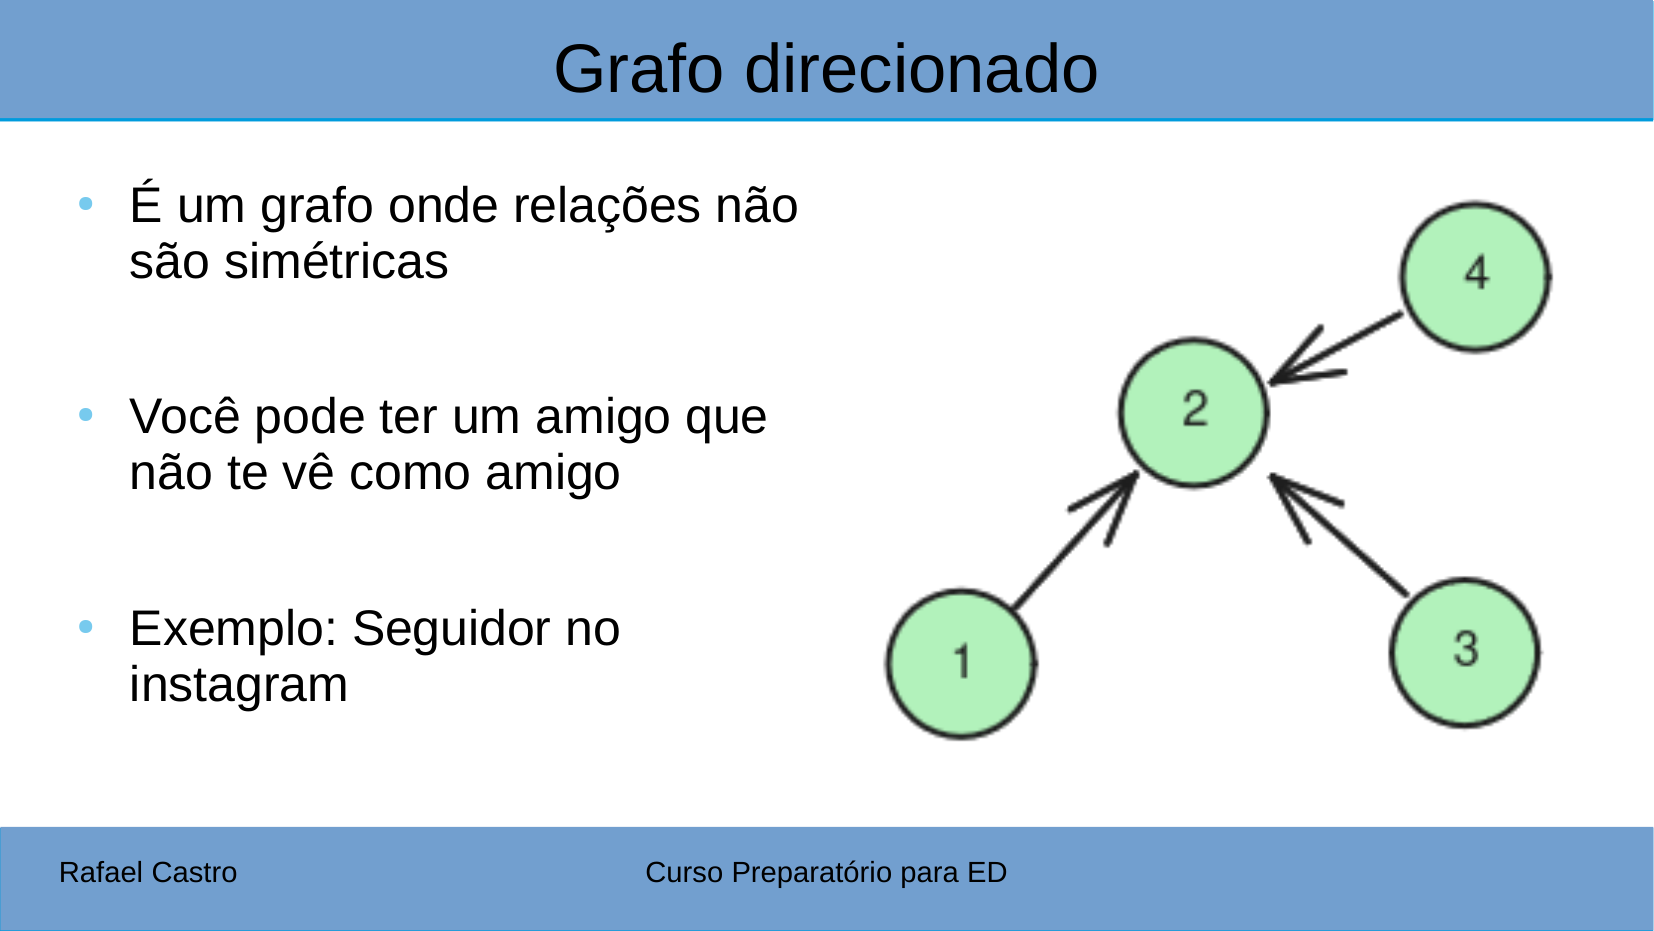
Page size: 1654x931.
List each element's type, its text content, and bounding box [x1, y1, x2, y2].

picture [861, 177, 1580, 768]
list É um grafo onde relações não são simétricas Você pode ter um amigo que não te vê como amigo Exemplo: Seguidor no instagram [59, 177, 809, 768]
title Grafo direcionado [59, 29, 1595, 108]
